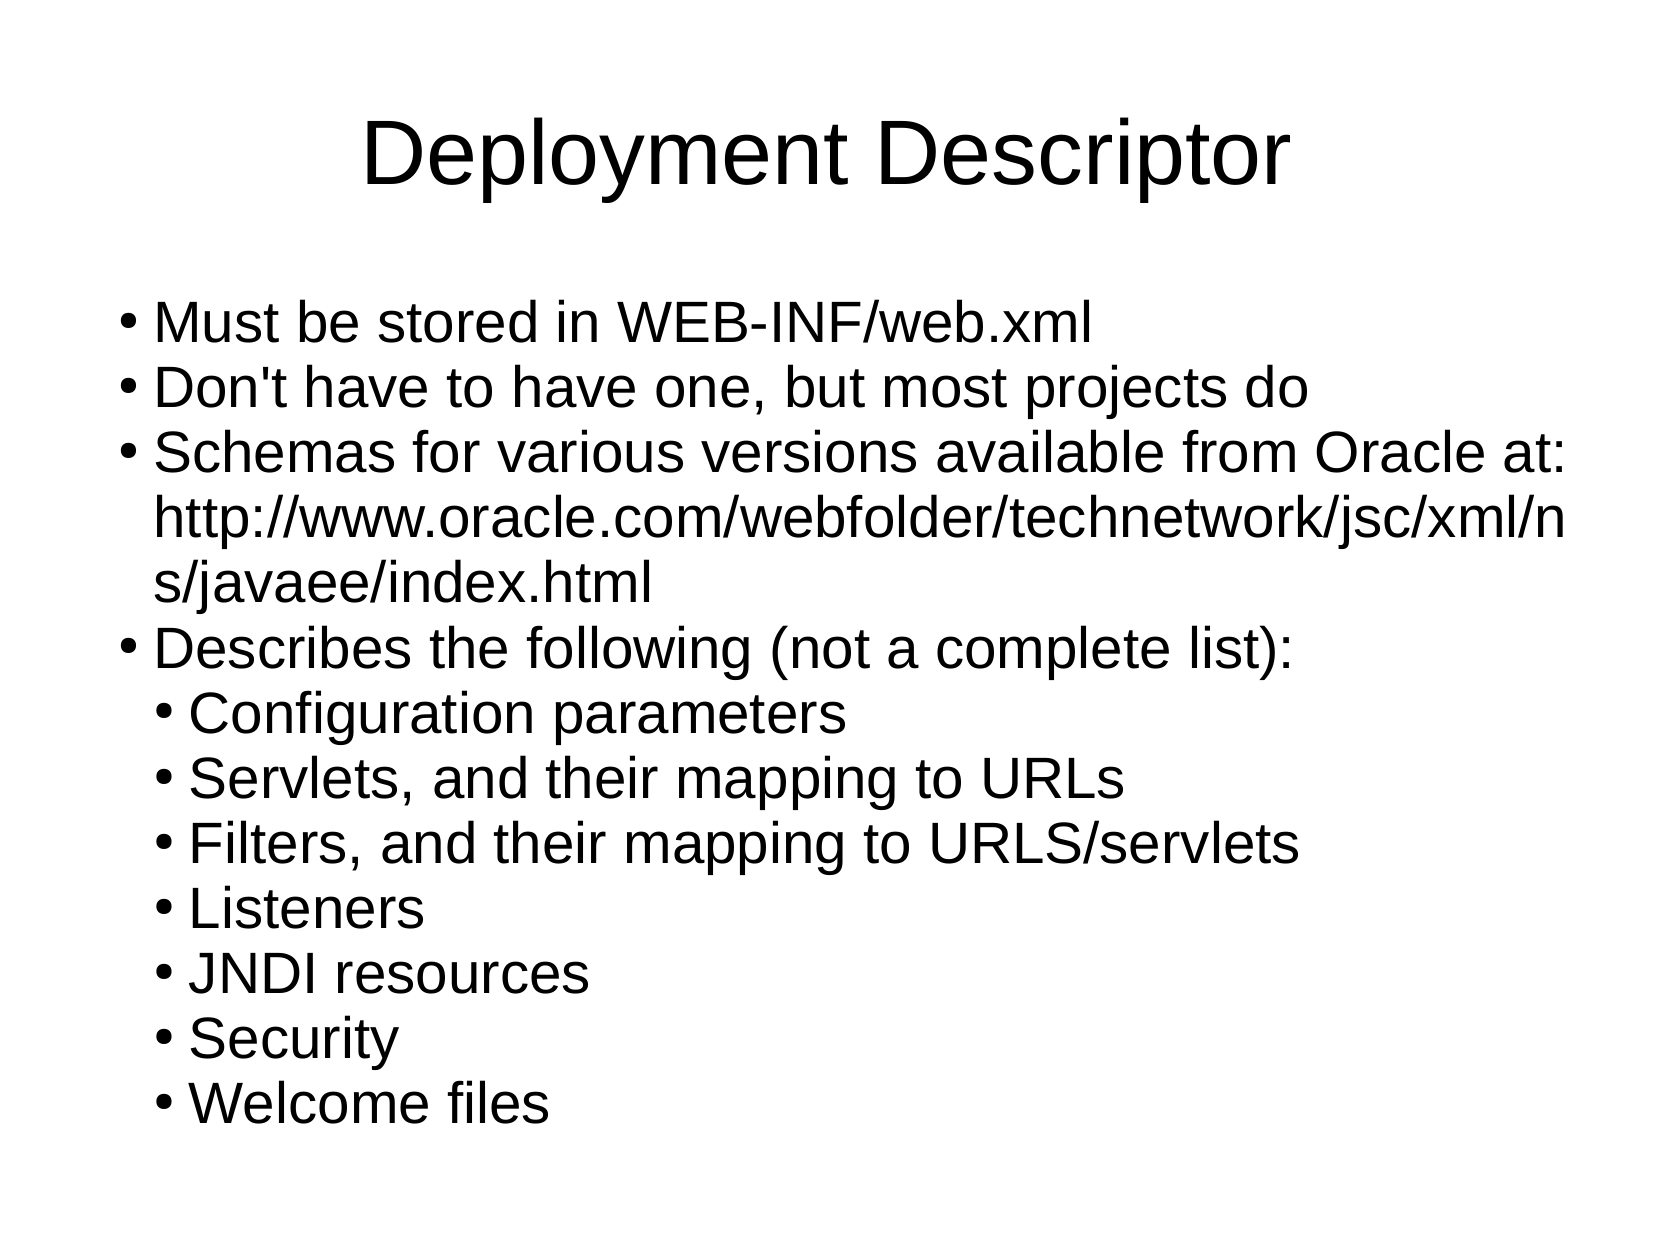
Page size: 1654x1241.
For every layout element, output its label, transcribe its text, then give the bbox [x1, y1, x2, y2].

subtitle Must be stored in WEB-INF/web.xml Don't have to have one, but most projects do Schemas for various versions available from Oracle at: http://www.oracle.com/webfolder/technetwork/jsc/xml/ns/javaee/index.html Describes the following (not a complete list): Configuration parameters Servlets, and their mapping to URLs Filters, and their mapping to URLS/servlets Listeners JNDI resources Security Welcome files [82, 290, 1571, 1188]
title Deployment Descriptor [82, 49, 1571, 257]
